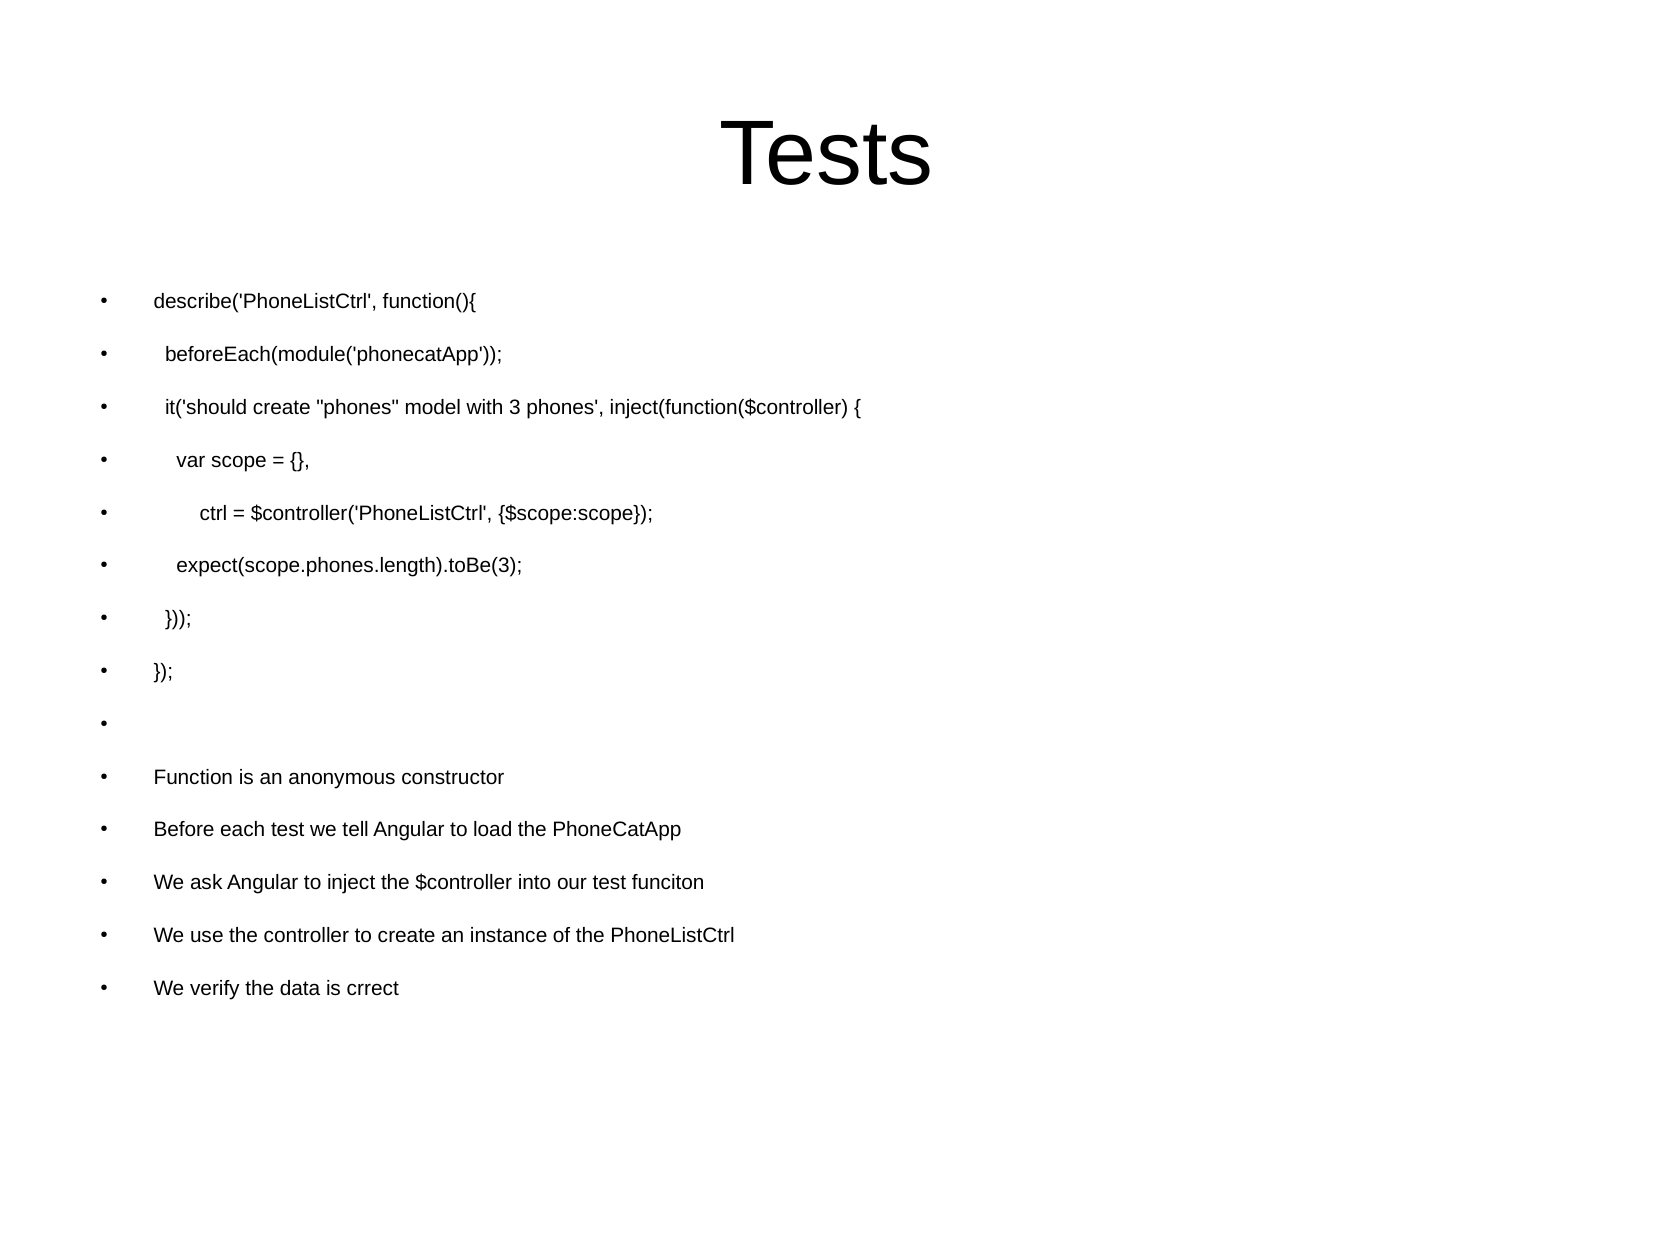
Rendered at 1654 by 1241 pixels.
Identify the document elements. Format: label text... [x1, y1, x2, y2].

title Tests [82, 49, 1571, 257]
list describe('PhoneListCtrl', function(){ beforeEach(module('phonecatApp')); it('should create "phones" model with 3 phones', inject(function($controller) { var scope = {}, ctrl = $controller('PhoneListCtrl', {$scope:scope}); expect(scope.phones.length).toBe(3); })); }); Function is an anonymous constructor Before each test we tell Angular to load the PhoneCatApp We ask Angular to inject the $controller into our test funciton We use the controller to create an instance of the PhoneListCtrl We verify the data is crrect [82, 290, 1571, 1201]
